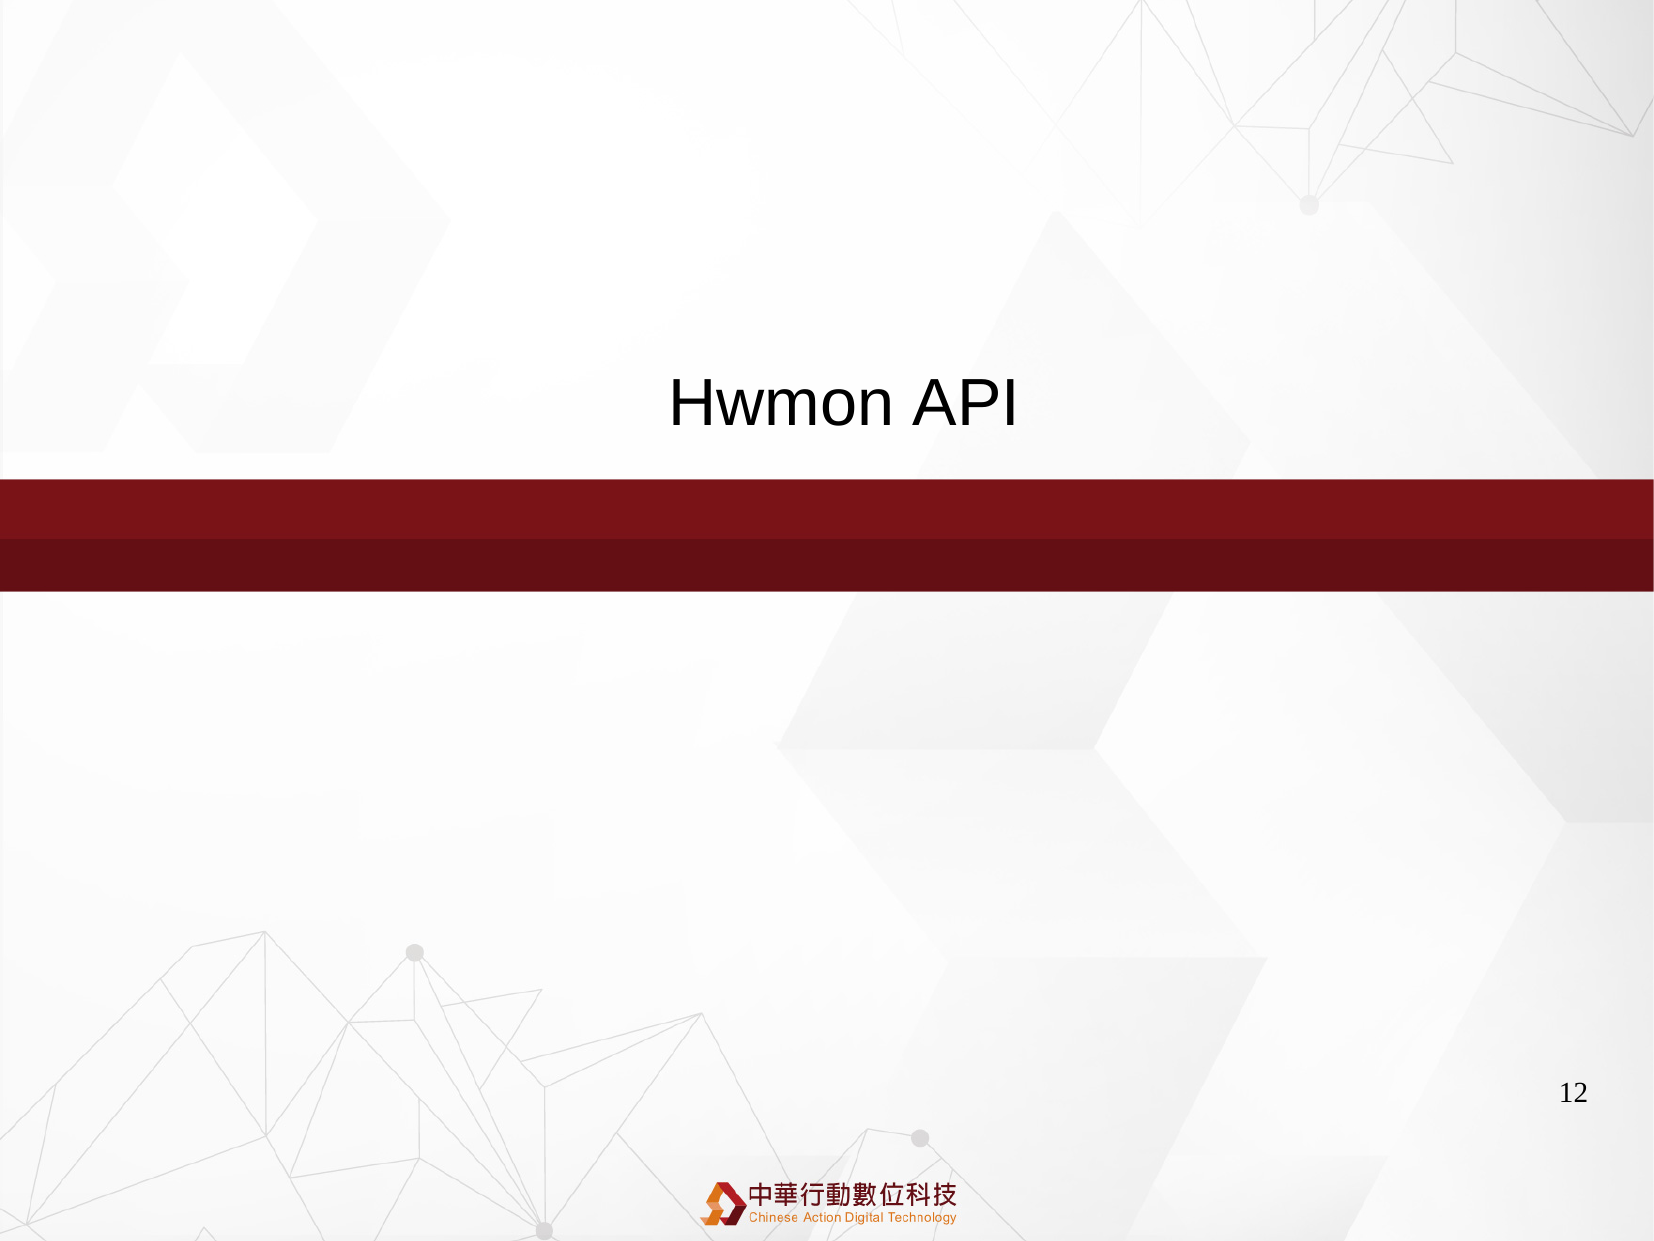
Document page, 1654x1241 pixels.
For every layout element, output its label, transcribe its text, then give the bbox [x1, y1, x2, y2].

picture [0, 0, 1654, 1241]
subtitle Hwmon API [118, 324, 1571, 481]
